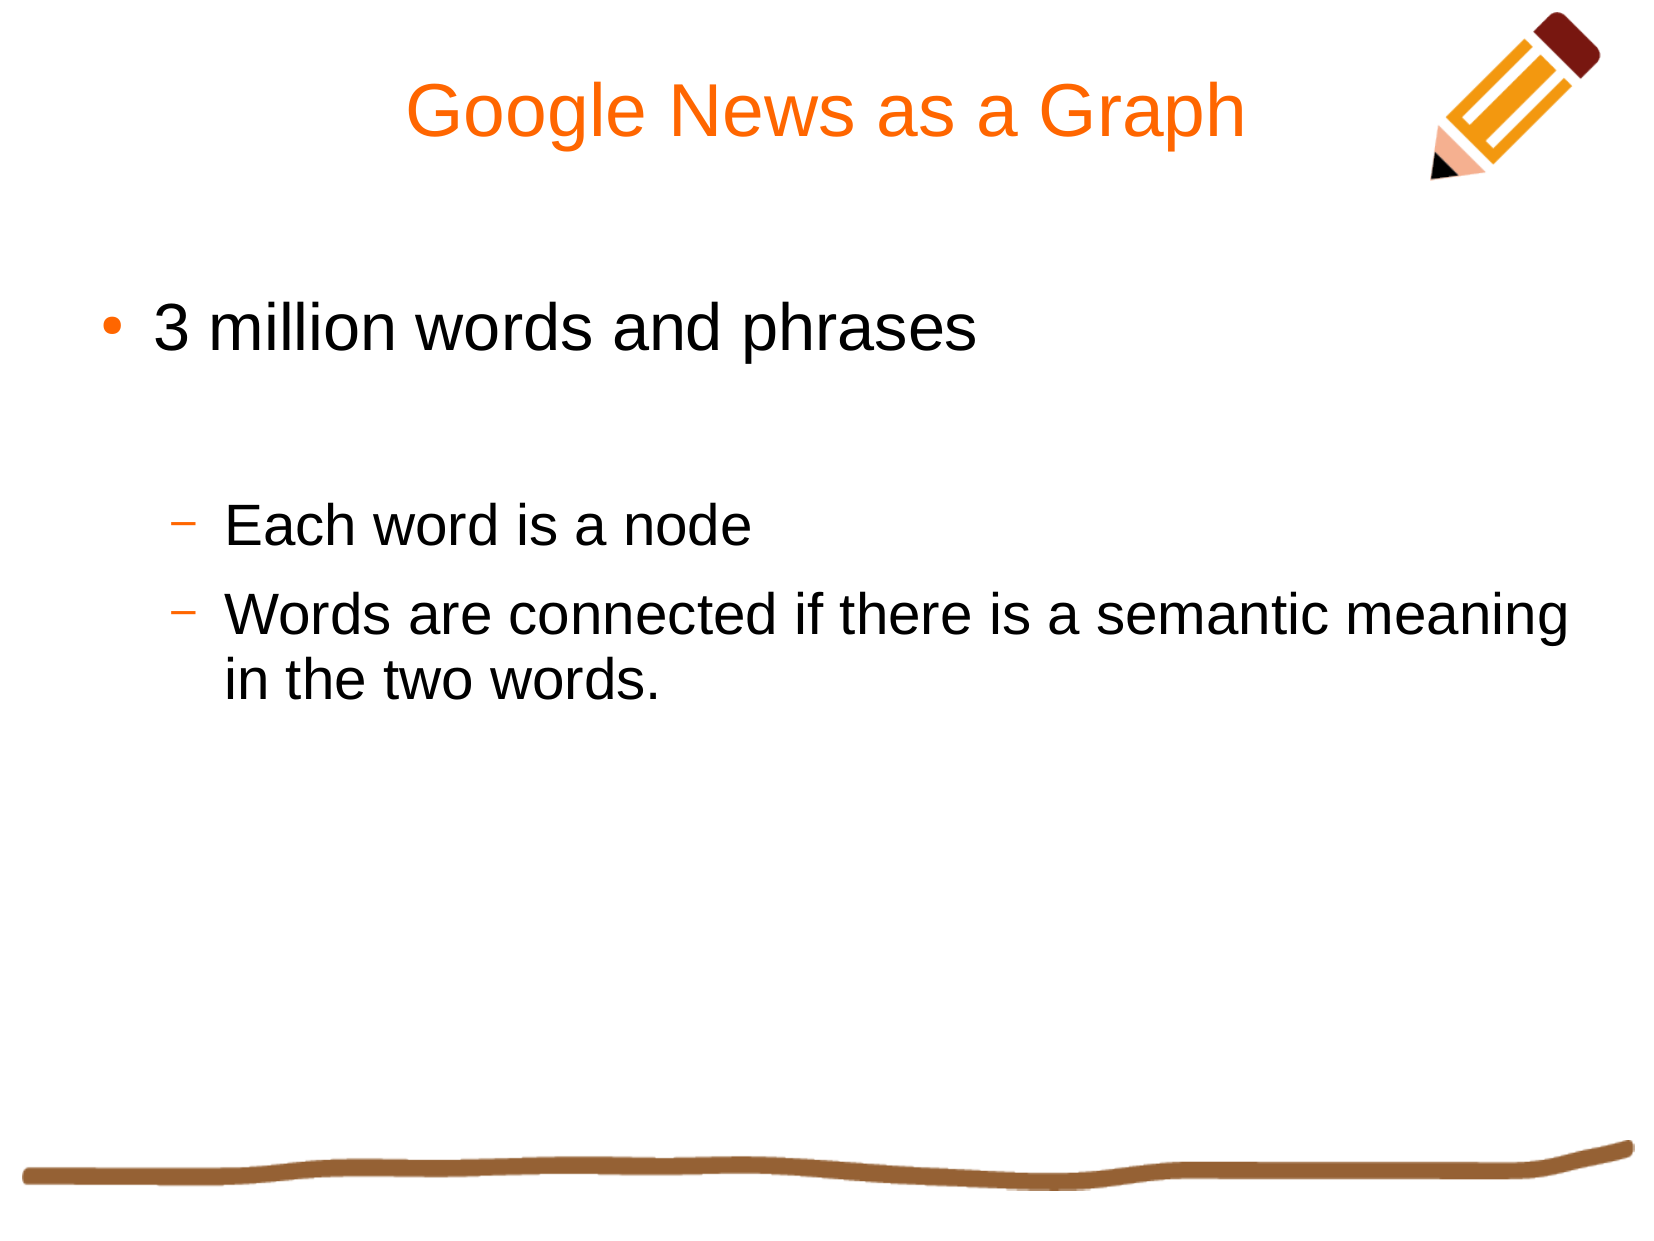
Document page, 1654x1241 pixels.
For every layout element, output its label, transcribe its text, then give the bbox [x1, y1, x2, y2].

picture [1430, 12, 1601, 181]
picture [22, 1140, 1635, 1191]
title Google News as a Graph [82, 49, 1571, 172]
list 3 million words and phrases Each word is a node Words are connected if there is a semantic meaning in the two words. [82, 290, 1582, 1122]
